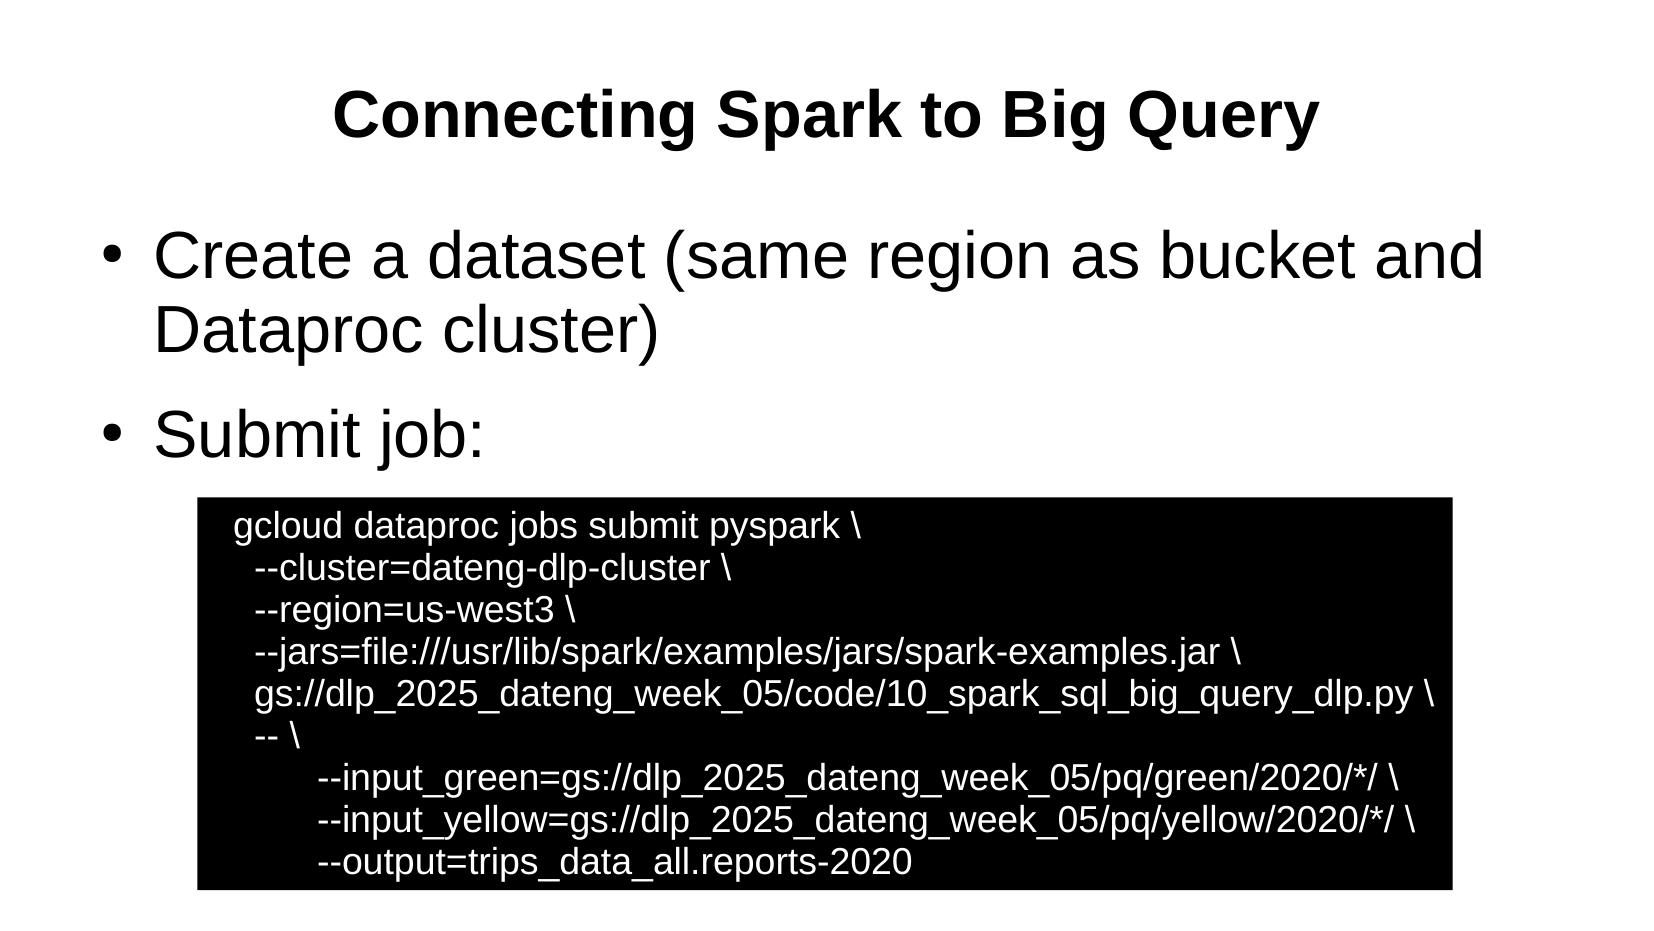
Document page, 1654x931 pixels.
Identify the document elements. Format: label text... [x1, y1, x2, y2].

list Create a dataset (same region as bucket and Dataproc cluster) Submit job: [82, 217, 1571, 758]
title Connecting Spark to Big Query [82, 37, 1571, 193]
text_box gcloud dataproc jobs submit pyspark \ --cluster=dateng-dlp-cluster \ --region=us-west3 \ --jars=file:///usr/lib/spark/examples/jars/spark-examples.jar \ gs://dlp_2025_dateng_week_05/code/10_spark_sql_big_query_dlp.py \ -- \ --input_green=gs://dlp_2025_dateng_week_05/pq/green/2020/*/ \ --input_yellow=gs://dlp_2025_dateng_week_05/pq/yellow/2020/*/ \ --output=trips_data_all.reports-2020 [197, 497, 1453, 891]
